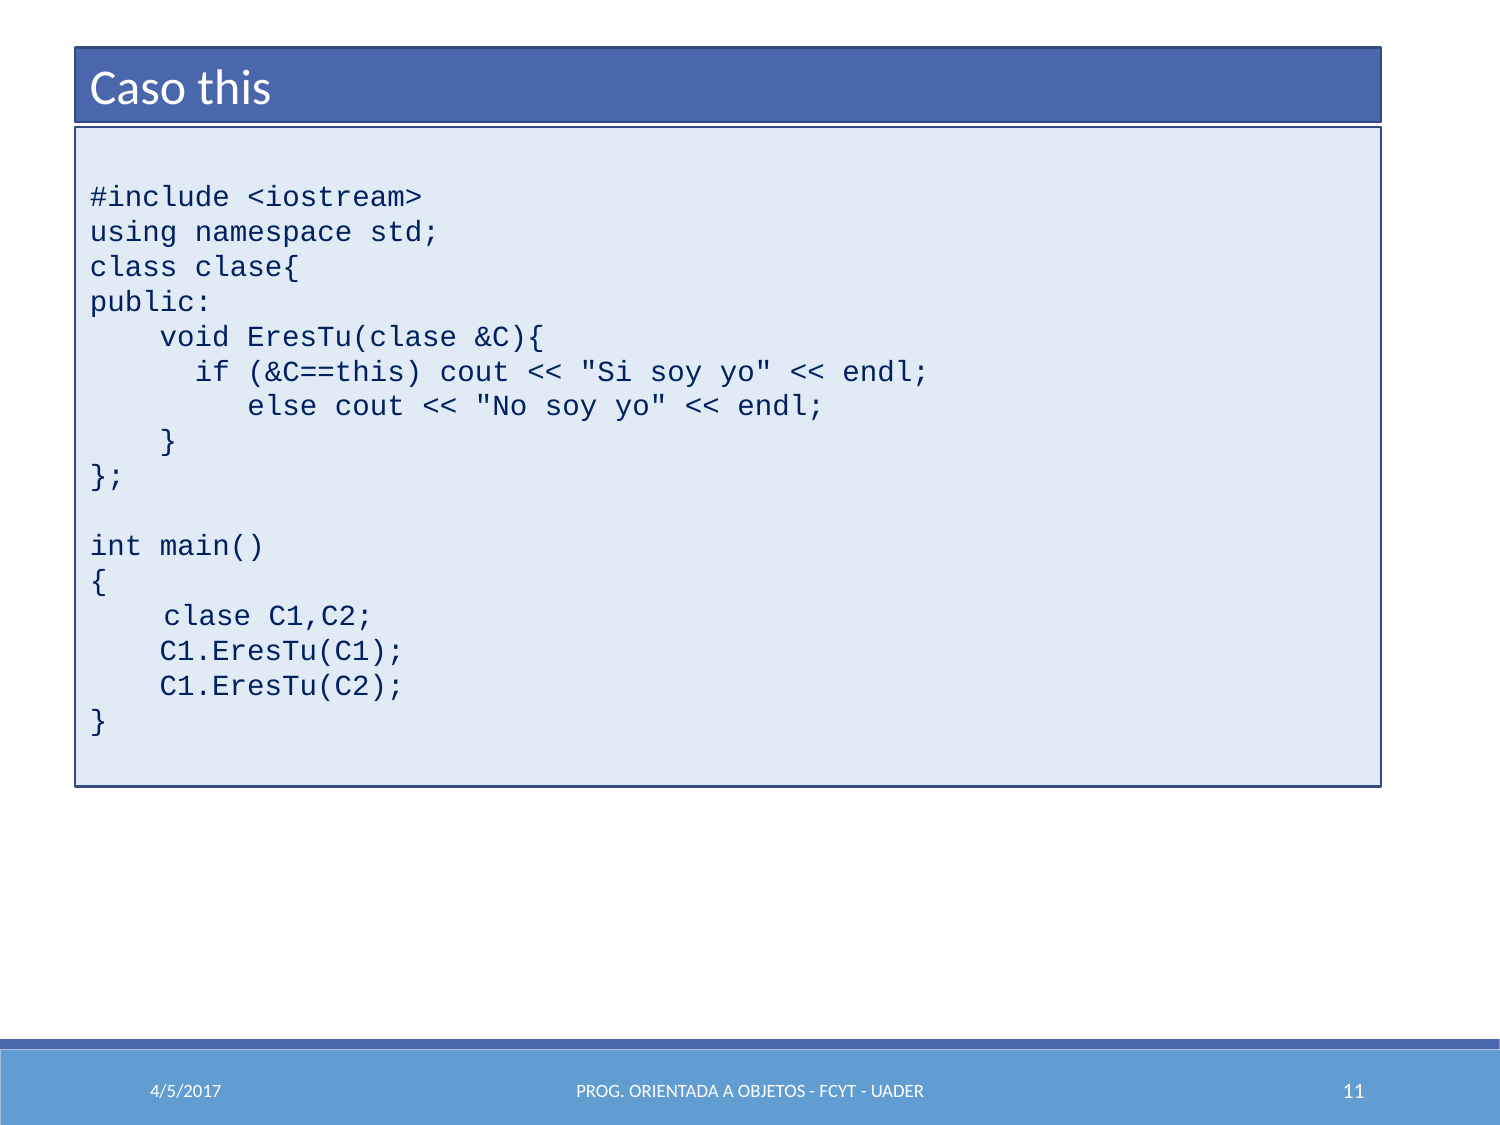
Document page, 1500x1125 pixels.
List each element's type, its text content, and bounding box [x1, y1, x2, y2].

slide_number 4/5/2017 [135, 1059, 440, 1120]
slide_number <número> [1218, 1059, 1380, 1120]
text_box #include <iostream> using namespace std; class clase{ public: void EresTu(clase &C){ if (&C==this) cout << "Si soy yo" << endl; else cout << "No soy yo" << endl; } }; int main() { clase C1,C2; C1.EresTu(C1); C1.EresTu(C2); } [74, 126, 1382, 787]
footer Prog. Orientada a Objetos - FCyT - UADER [453, 1059, 1047, 1120]
text_box Caso this [74, 47, 1382, 123]
